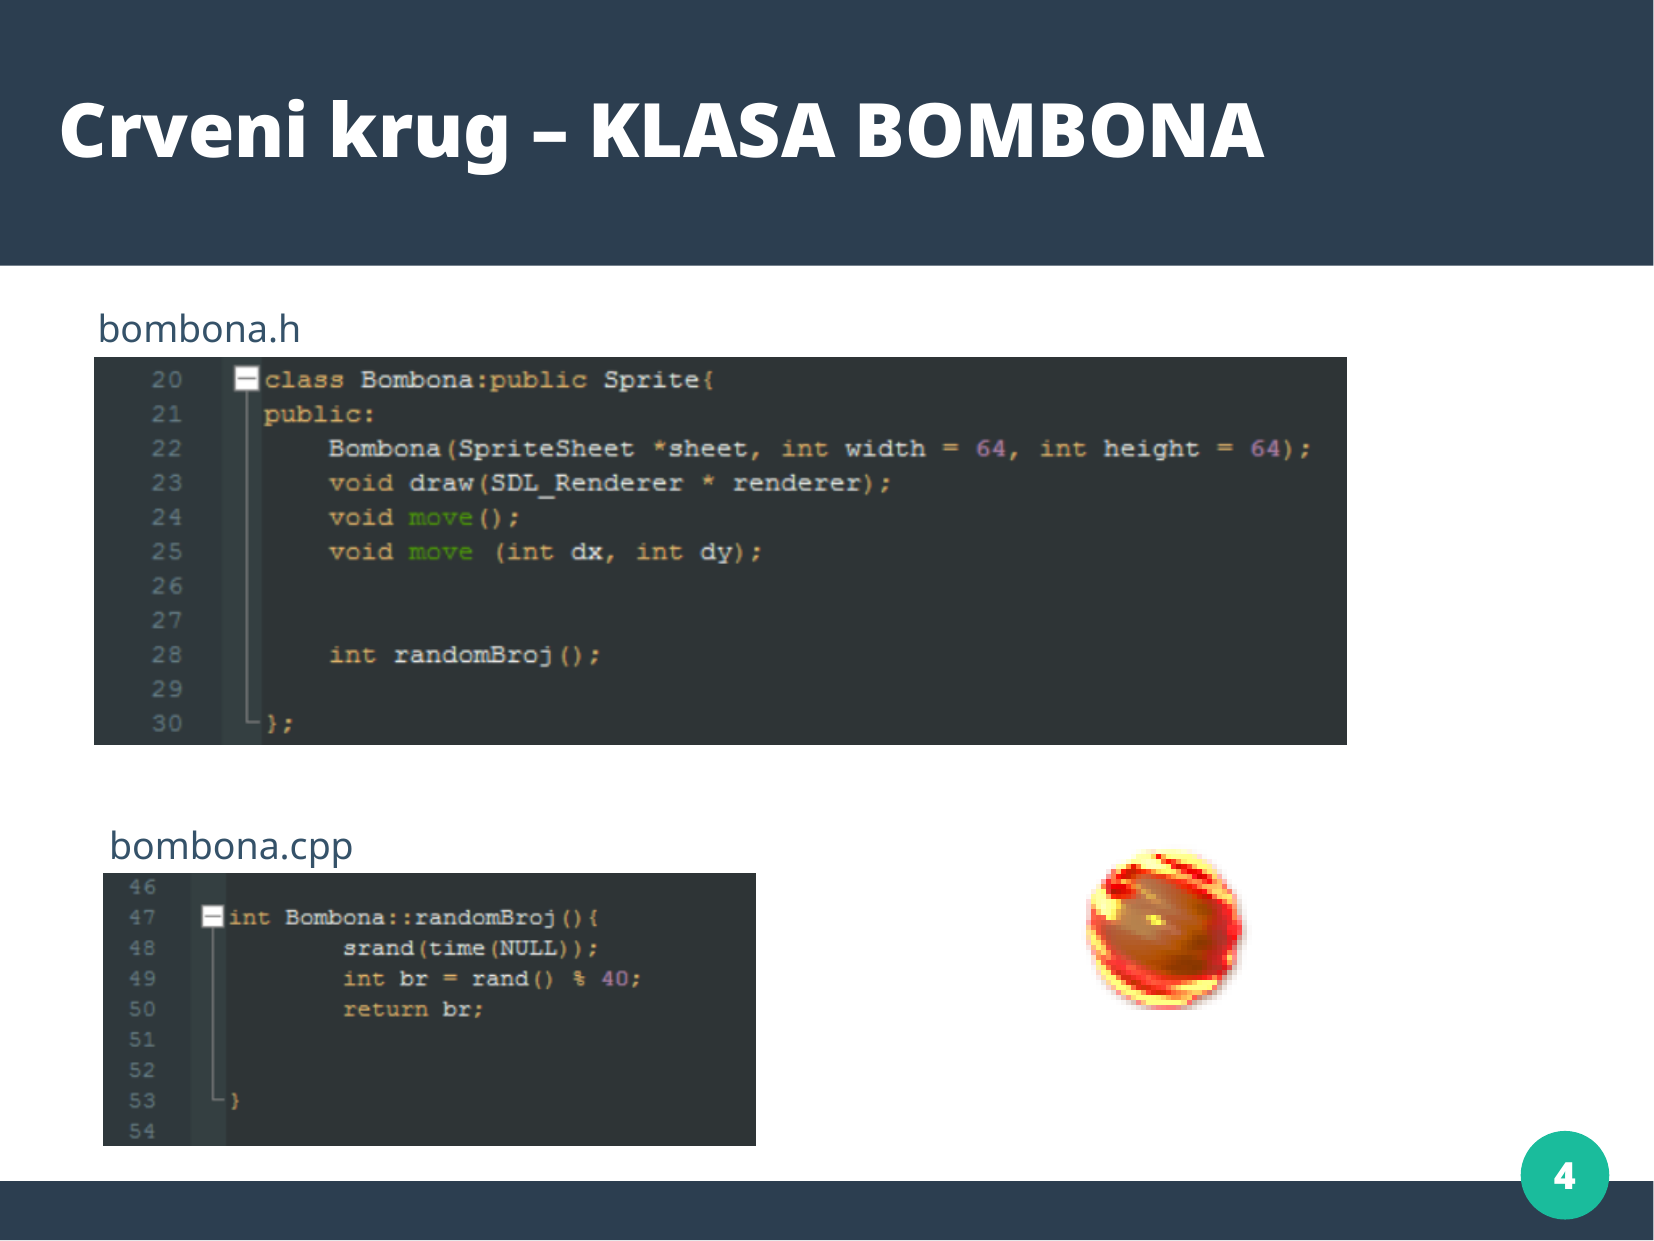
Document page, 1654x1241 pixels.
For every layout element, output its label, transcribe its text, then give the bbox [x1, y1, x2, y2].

title Crveni krug – KLASA BOMBONA [59, 49, 1595, 207]
picture [103, 873, 756, 1146]
text_box bombona.h [82, 295, 756, 358]
text_box bombona.cpp [94, 811, 638, 875]
picture [1051, 814, 1323, 1117]
picture [94, 357, 1347, 745]
